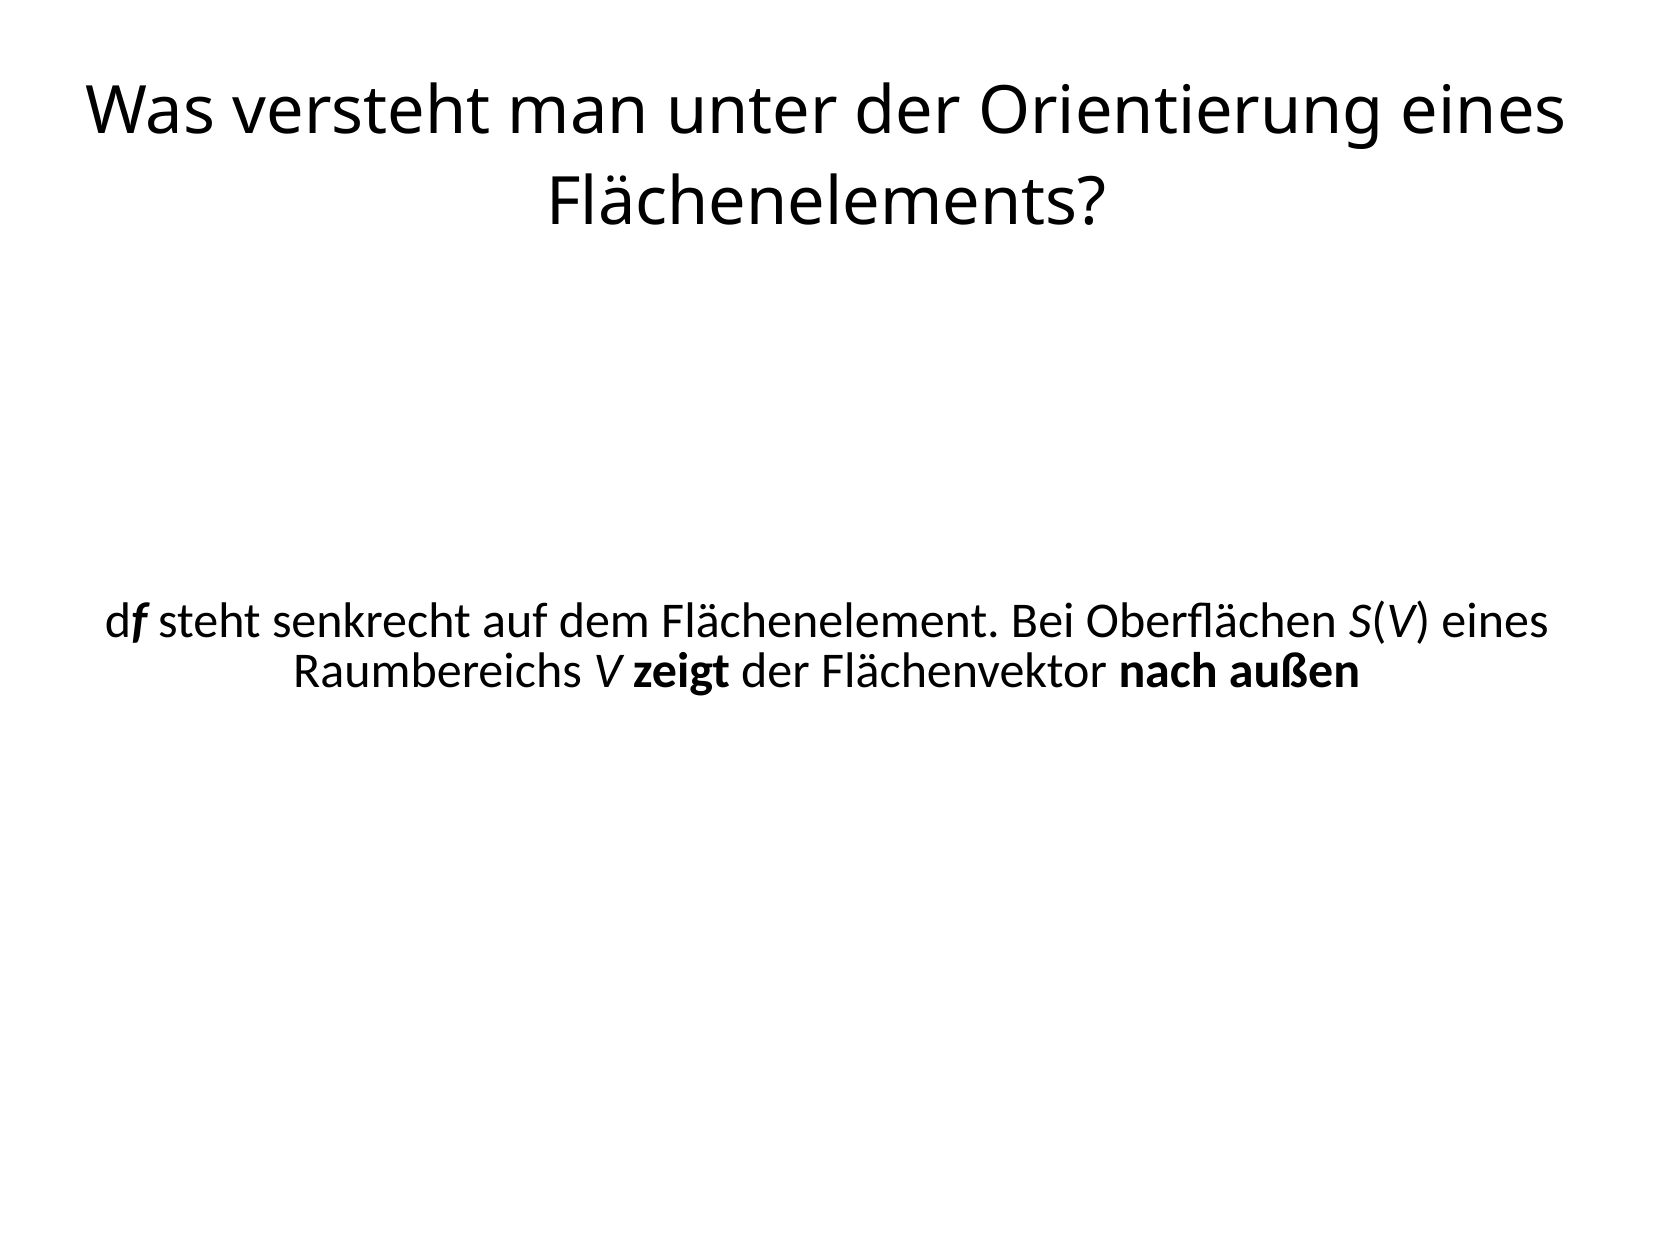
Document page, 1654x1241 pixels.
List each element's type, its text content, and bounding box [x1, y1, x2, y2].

title Was versteht man unter der Orientierung eines Flächenelements? [82, 49, 1571, 257]
subtitle df steht senkrecht auf dem Flächenelement. Bei Oberflächen S(V) eines Raumbereichs V zeigt der Flächenvektor nach außen [82, 290, 1571, 1010]
